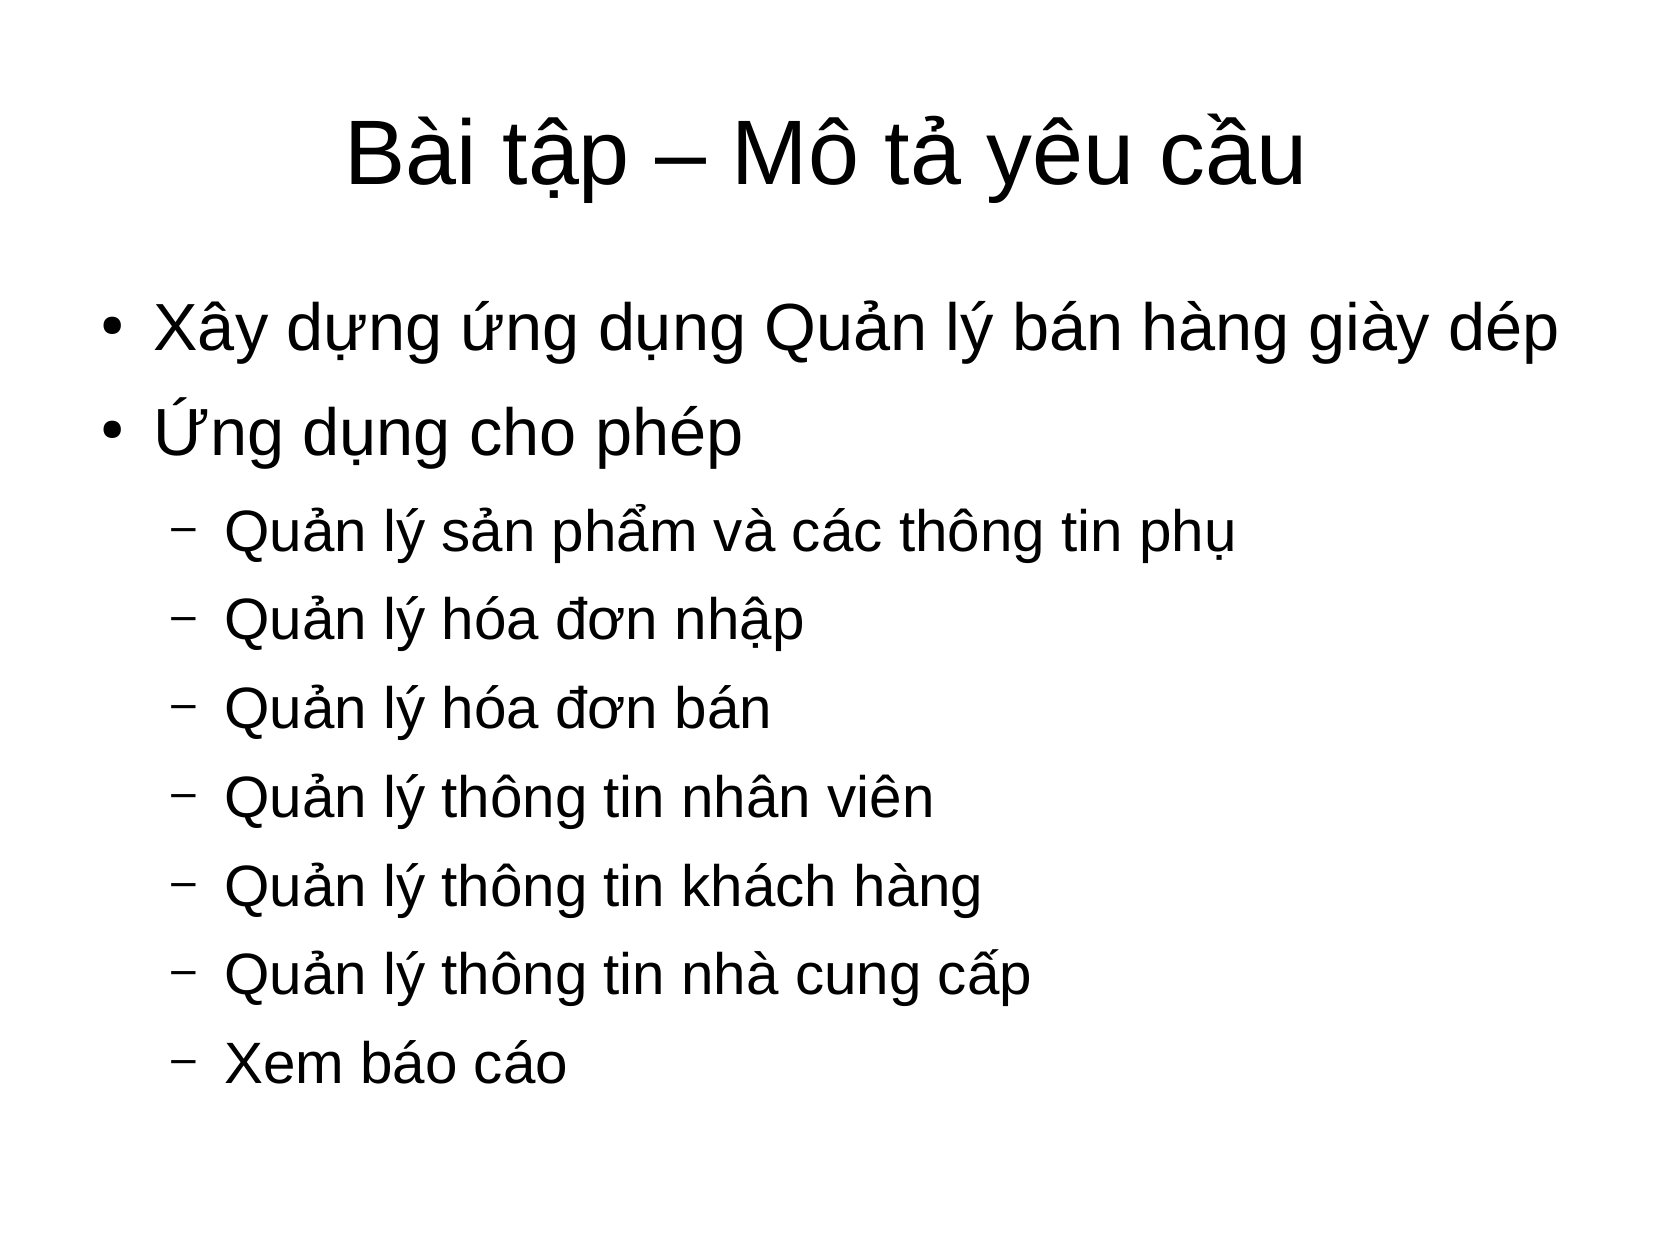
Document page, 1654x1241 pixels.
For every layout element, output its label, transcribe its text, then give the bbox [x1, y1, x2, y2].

list Xây dựng ứng dụng Quản lý bán hàng giày dép Ứng dụng cho phép Quản lý sản phẩm và các thông tin phụ Quản lý hóa đơn nhập Quản lý hóa đơn bán Quản lý thông tin nhân viên Quản lý thông tin khách hàng Quản lý thông tin nhà cung cấp Xem báo cáo [82, 290, 1571, 1109]
title Bài tập – Mô tả yêu cầu [82, 49, 1571, 257]
